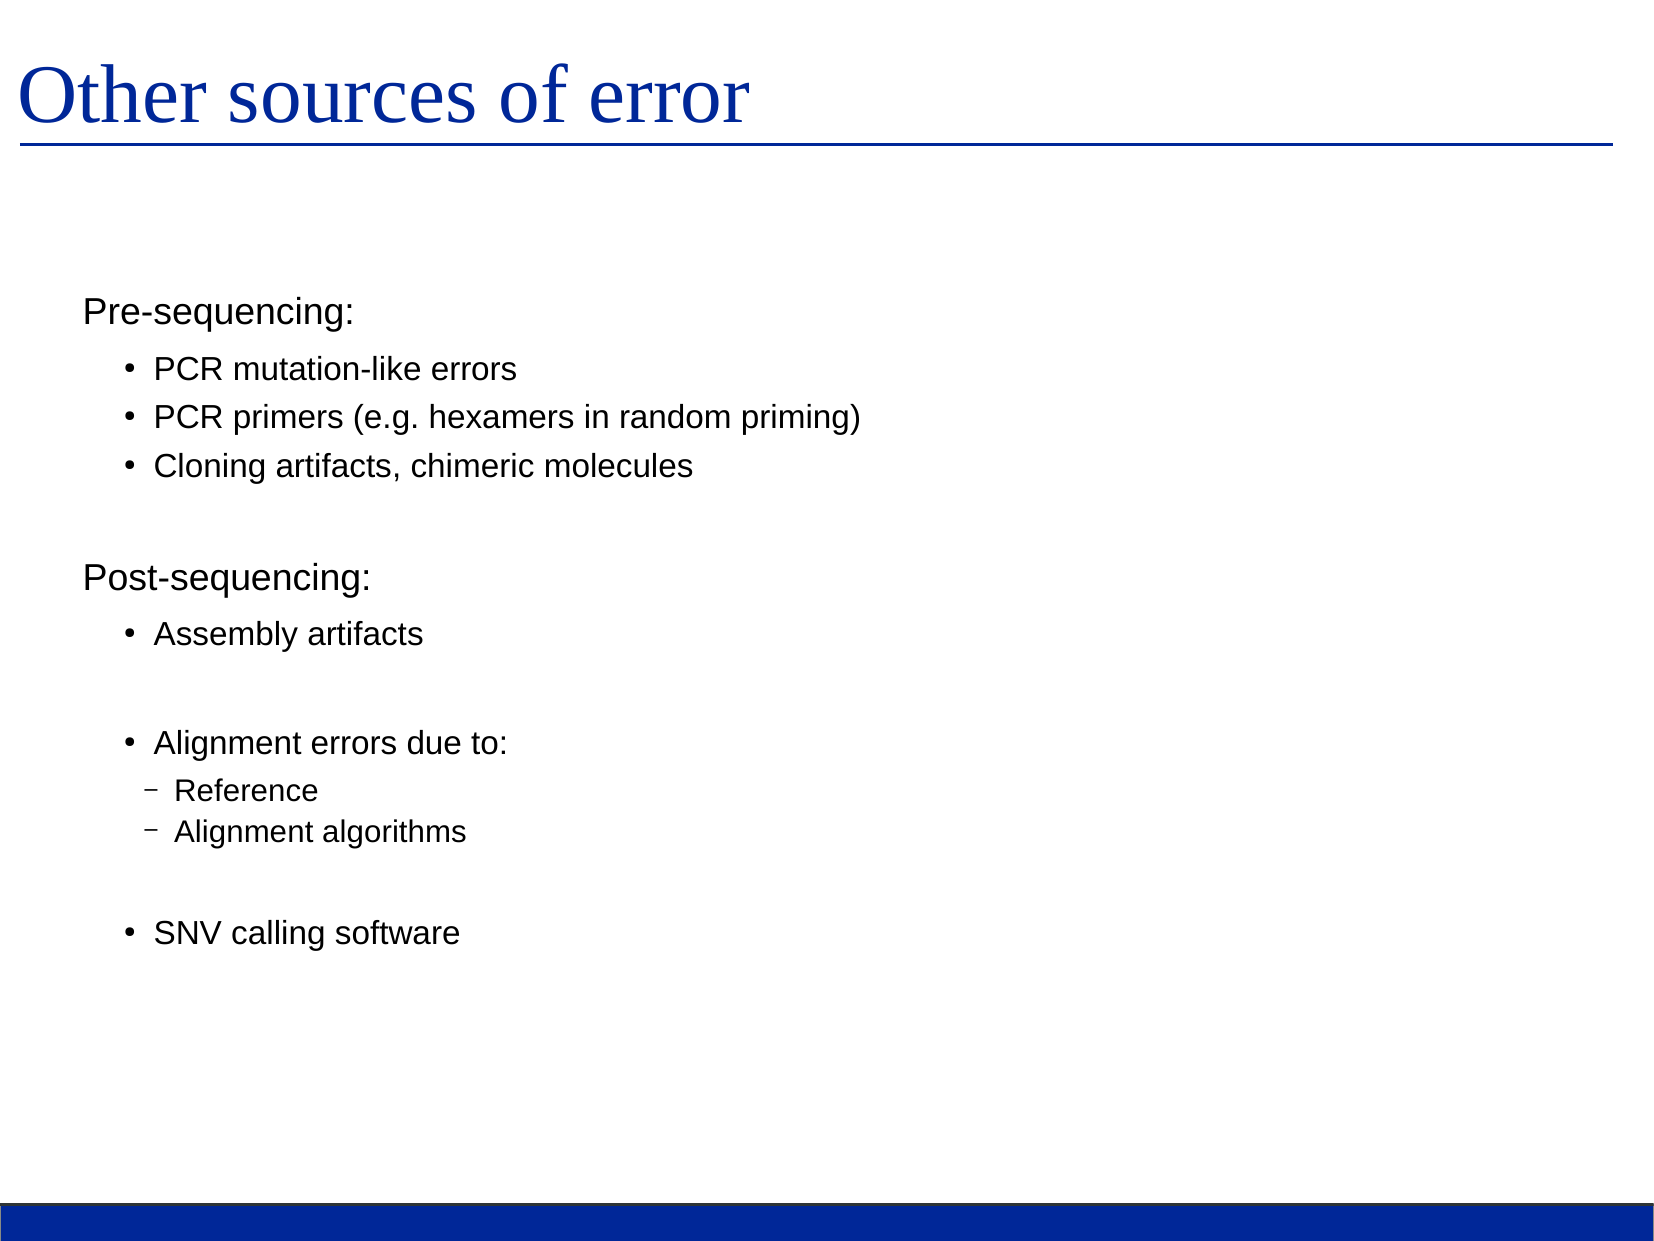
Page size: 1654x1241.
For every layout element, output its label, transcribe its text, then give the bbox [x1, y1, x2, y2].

title Other sources of error [17, 0, 1589, 198]
list Pre-sequencing: PCR mutation-like errors PCR primers (e.g. hexamers in random priming) Cloning artifacts, chimeric molecules Post-sequencing: Assembly artifacts Alignment errors due to: Reference Alignment algorithms SNV calling software [82, 290, 1571, 1109]
